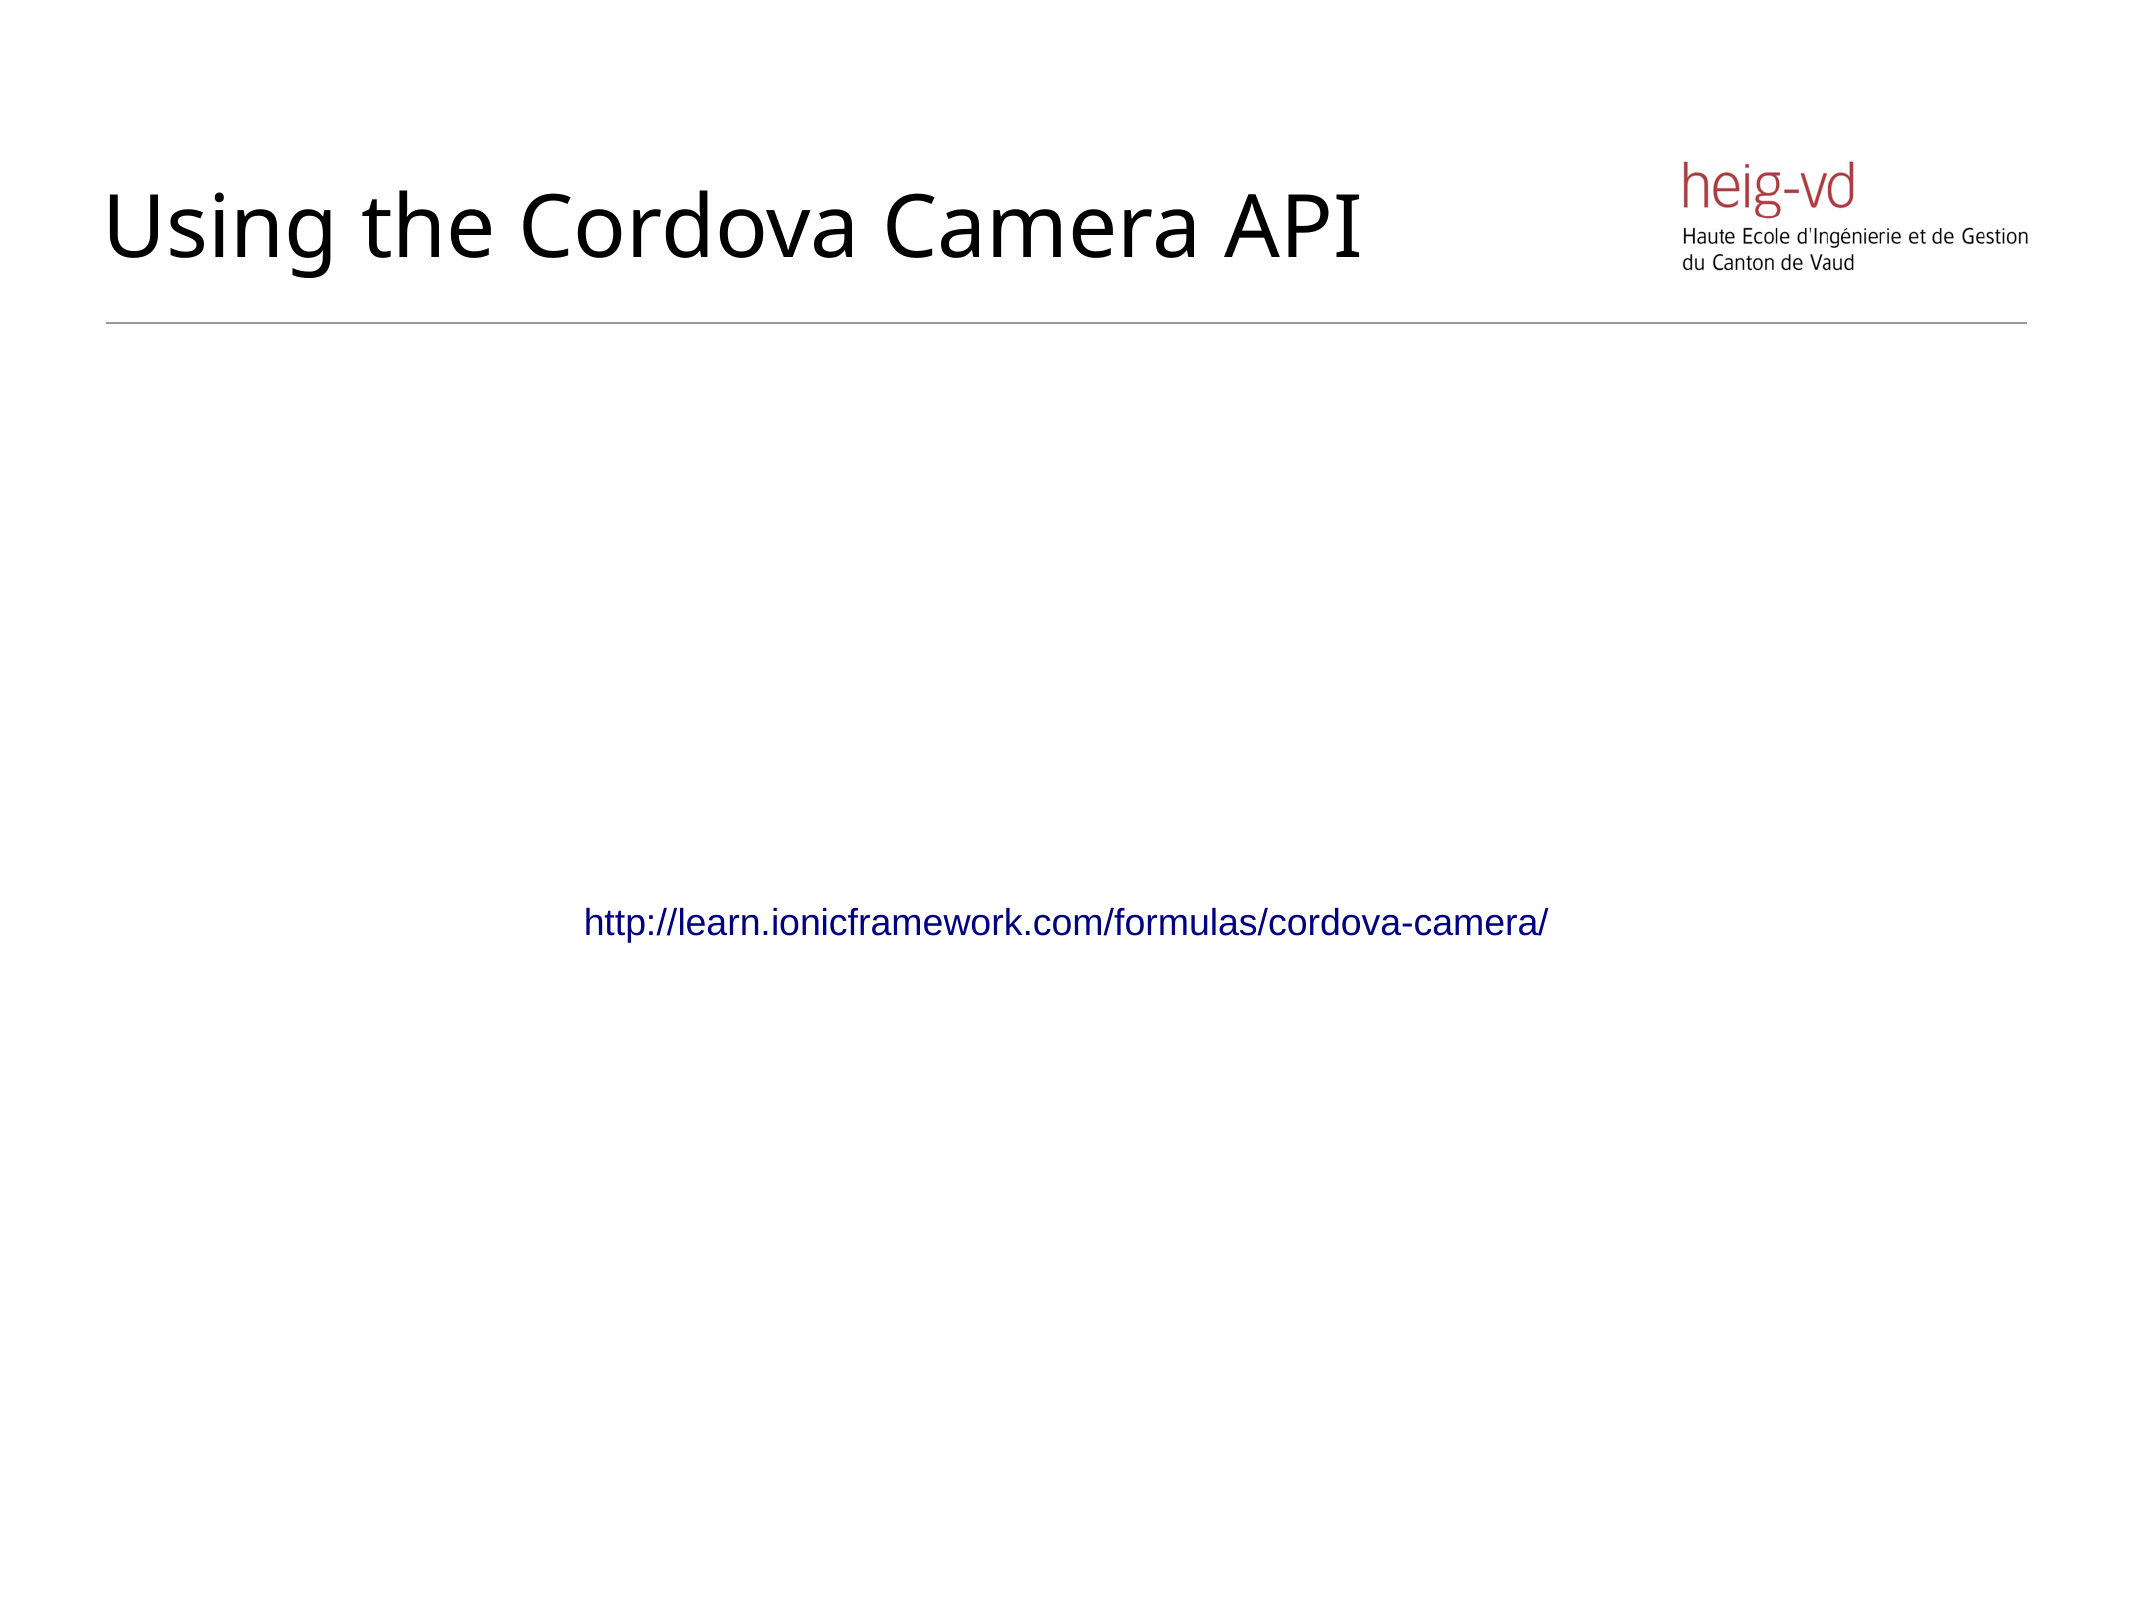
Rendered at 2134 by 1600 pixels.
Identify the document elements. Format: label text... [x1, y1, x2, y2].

title Using the Cordova Camera API [93, 54, 2040, 284]
text_box http://learn.ionicframework.com/formulas/cordova-camera/ [575, 889, 1558, 952]
